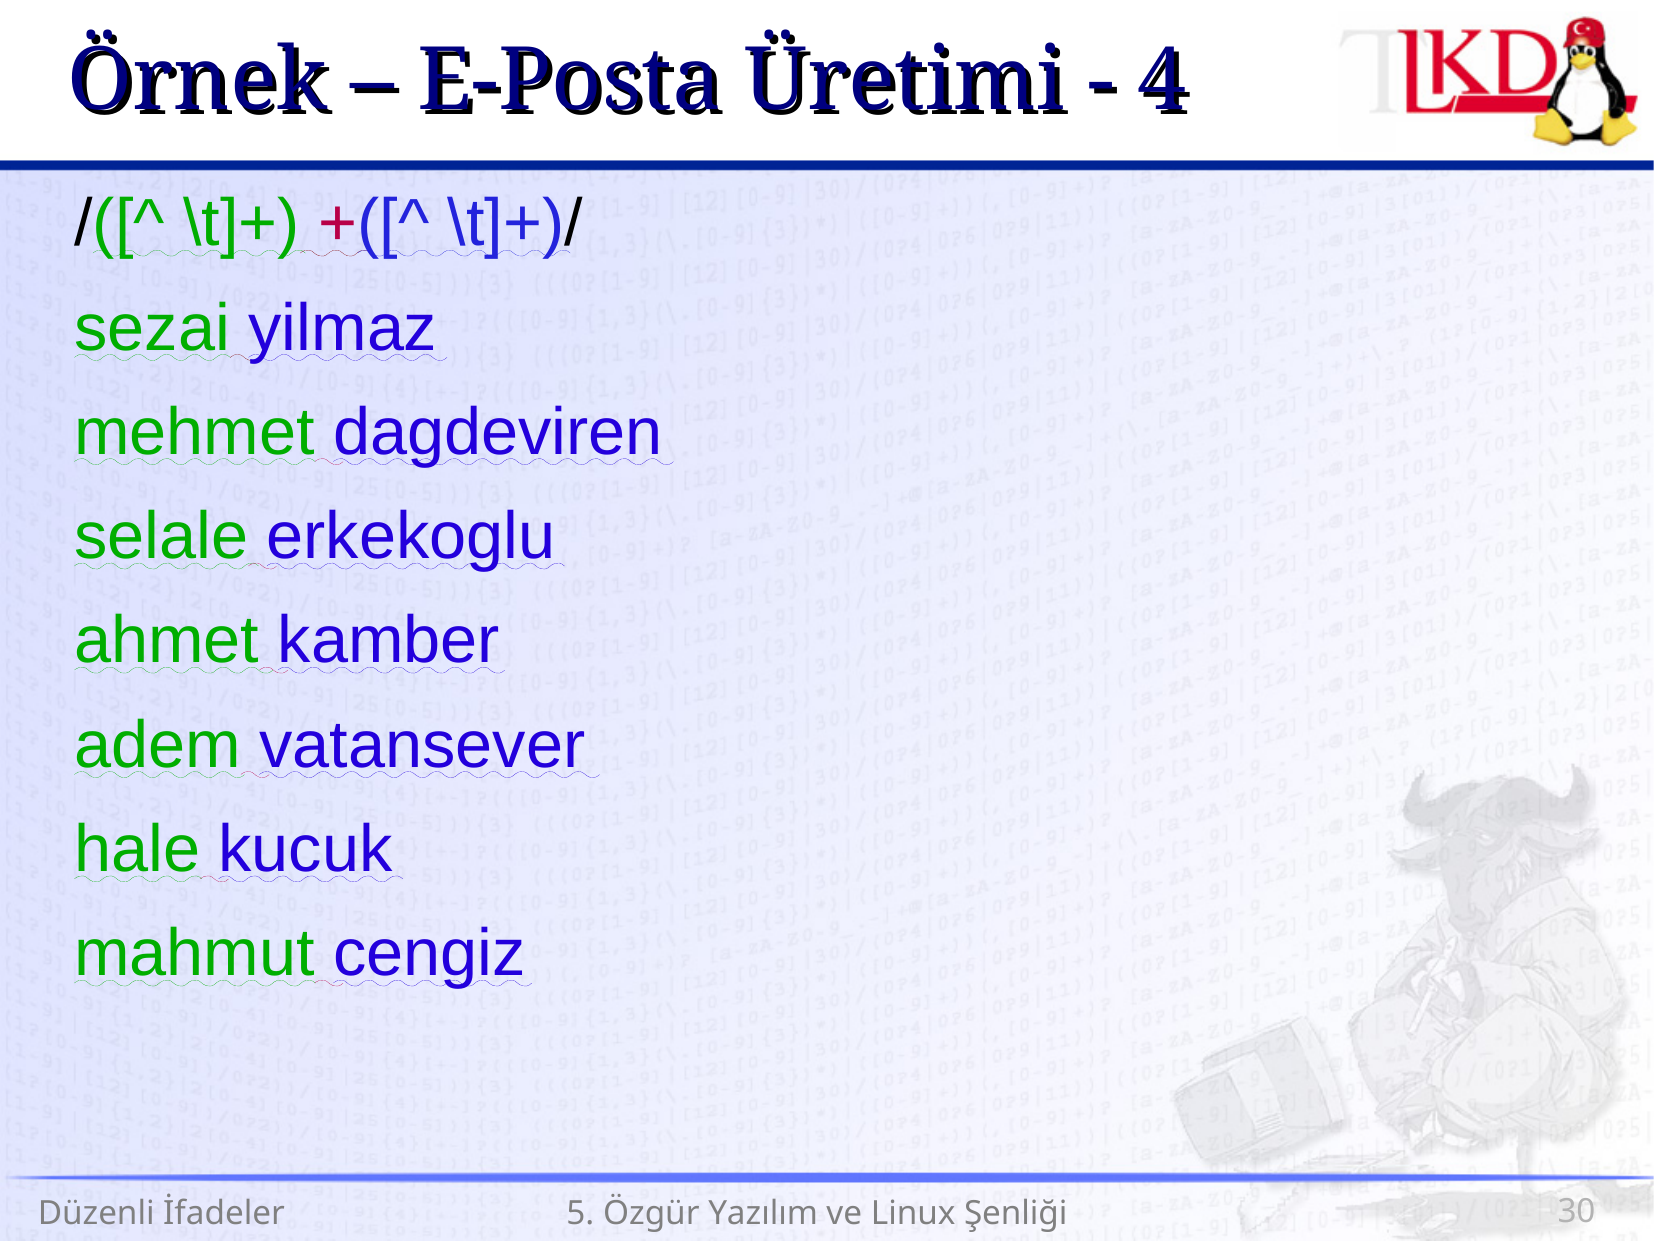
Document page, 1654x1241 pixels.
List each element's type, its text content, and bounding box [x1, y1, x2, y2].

list /([^ \t]+) +([^ \t]+)/ sezai yilmaz mehmet dagdeviren selale erkekoglu ahmet kamber adem vatansever hale kucuk mahmut cengiz [56, 185, 1595, 1127]
title Örnek – E-Posta Üretimi - 4 [67, 13, 1399, 138]
picture [0, 0, 1654, 1241]
